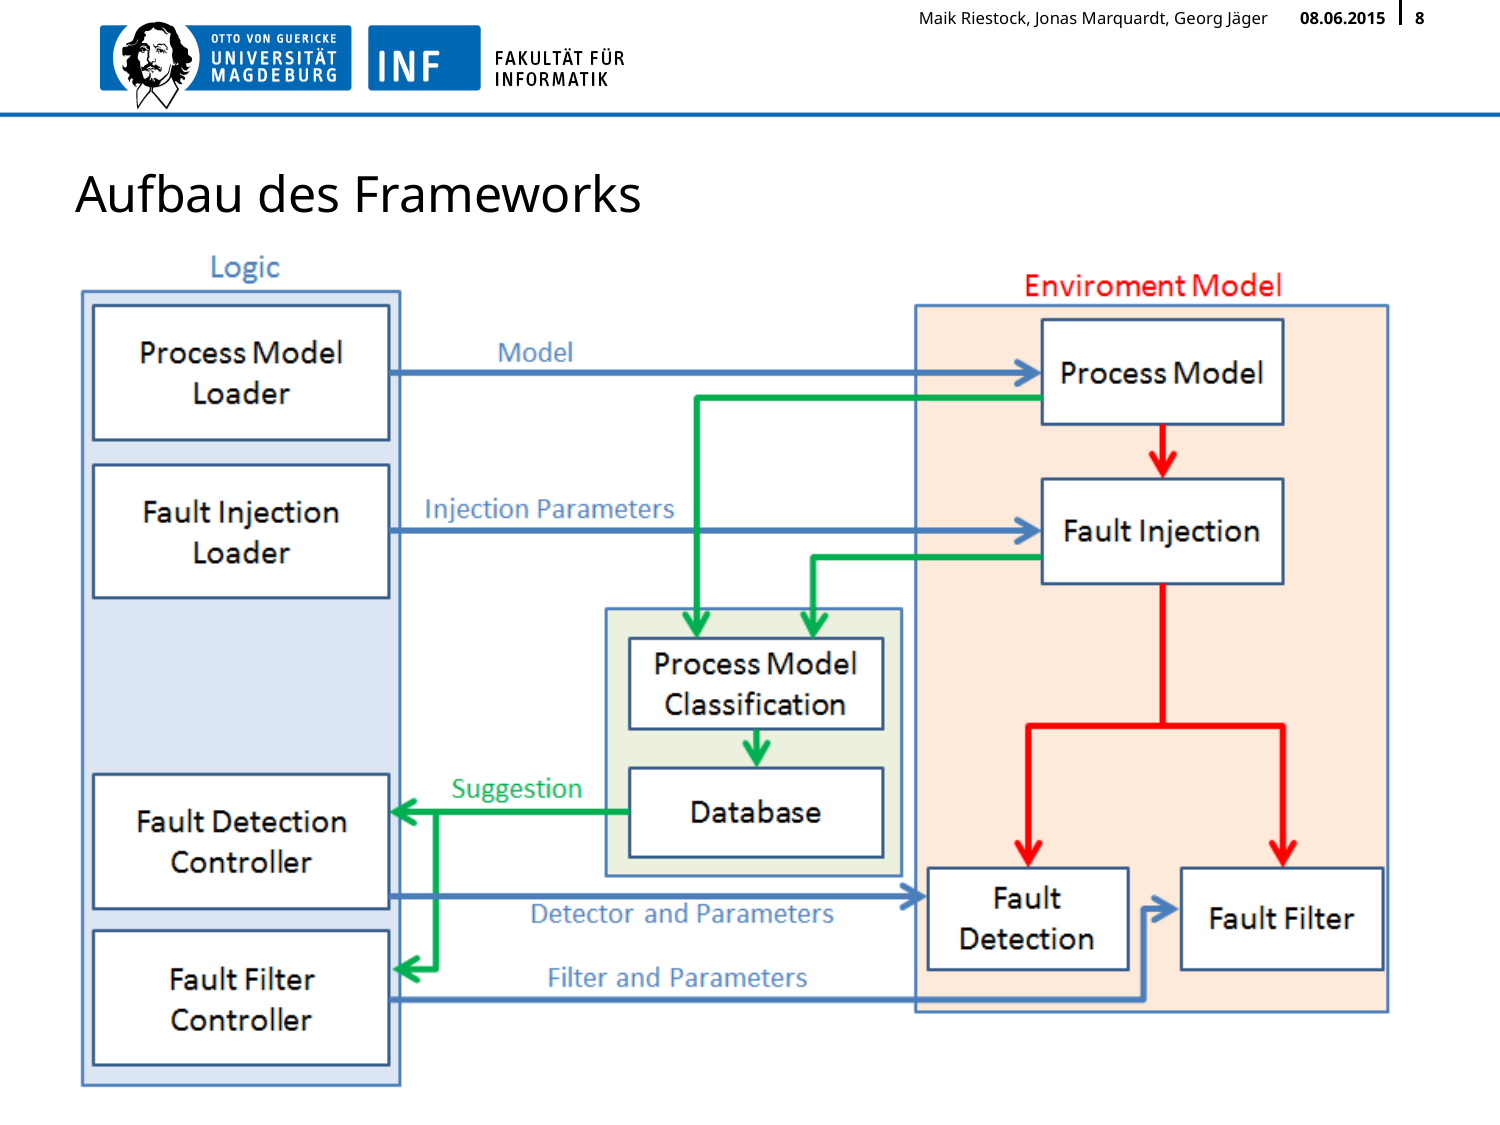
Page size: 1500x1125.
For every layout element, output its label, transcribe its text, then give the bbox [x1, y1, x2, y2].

text_box Aufbau des Frameworks [75, 134, 1425, 251]
picture [0, 0, 1500, 1125]
